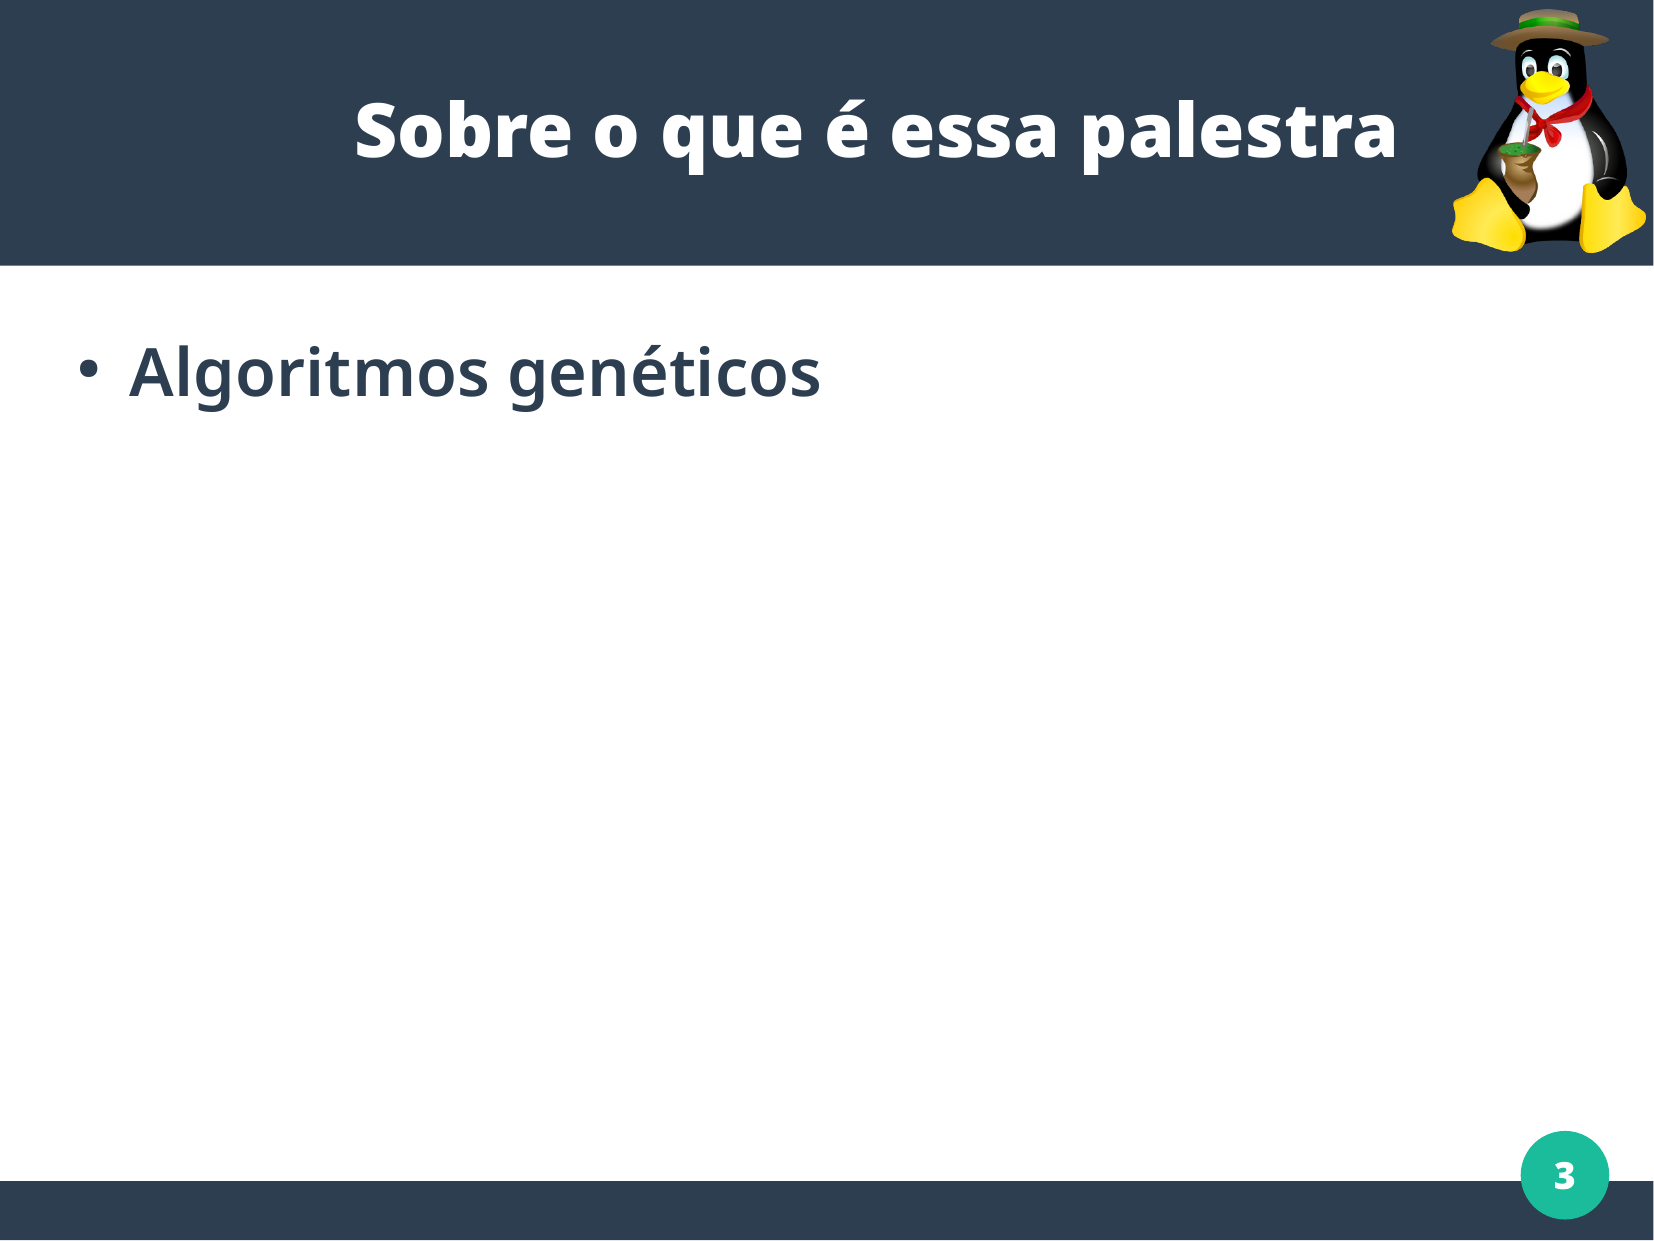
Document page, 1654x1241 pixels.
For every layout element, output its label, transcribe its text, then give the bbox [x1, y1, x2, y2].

title Sobre o que é essa palestra [59, 49, 1452, 207]
list Algoritmos genéticos [59, 324, 1595, 1152]
picture [1452, 9, 1646, 253]
